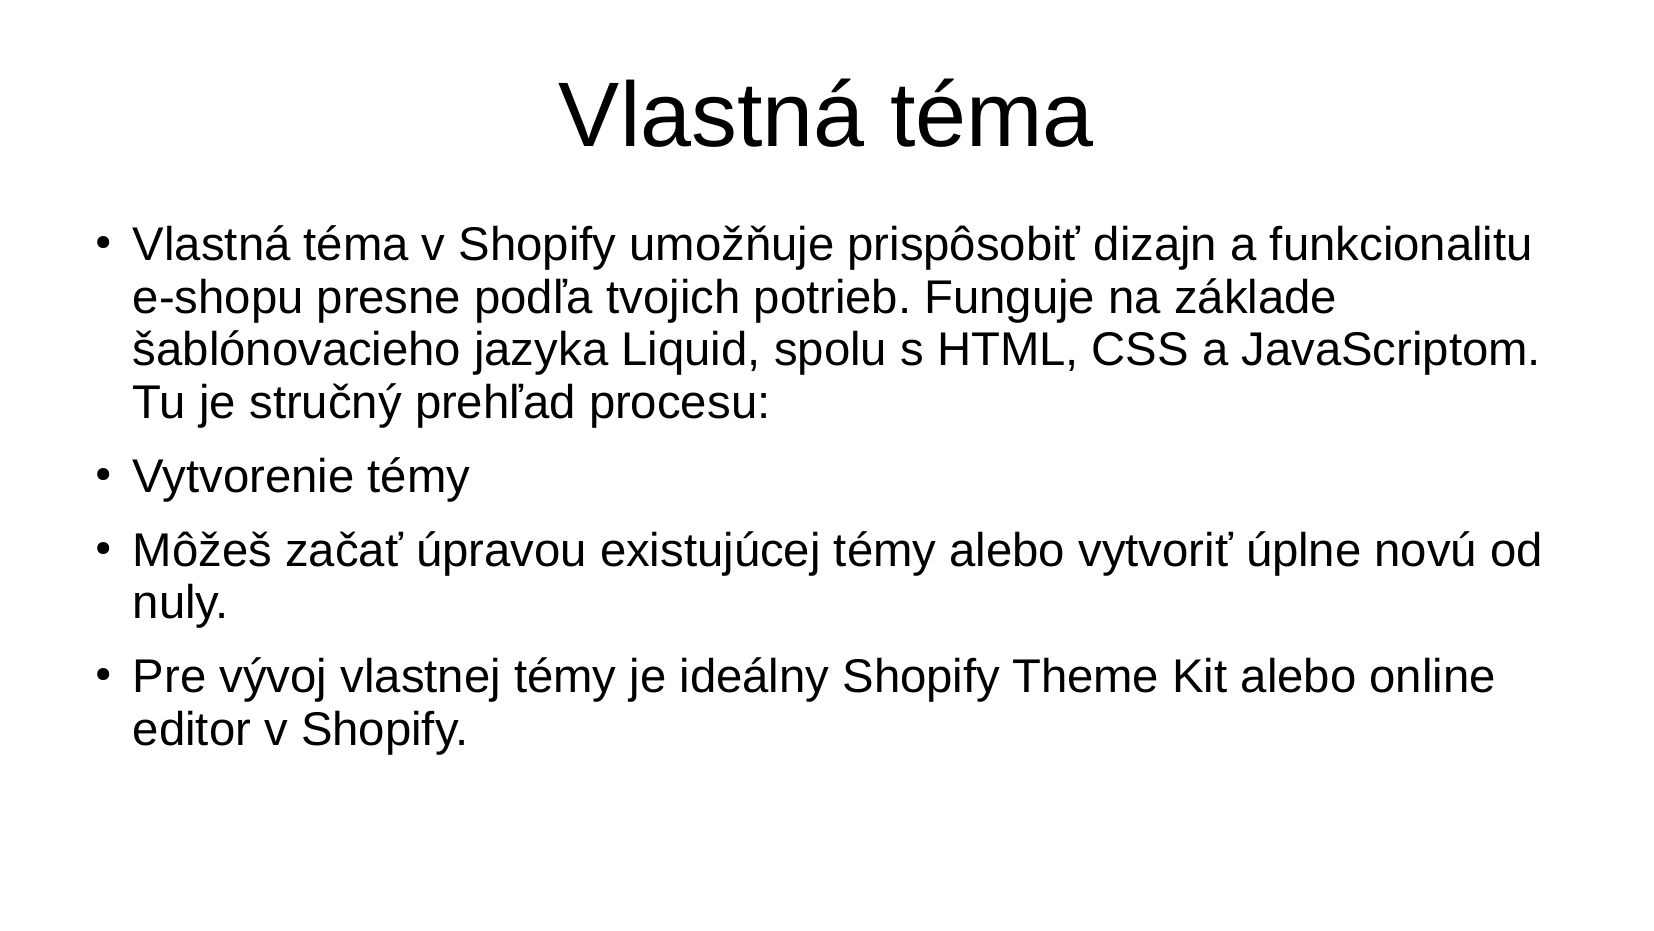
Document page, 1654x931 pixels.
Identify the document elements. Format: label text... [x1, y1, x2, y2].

title Vlastná téma [82, 37, 1571, 193]
list Vlastná téma v Shopify umožňuje prispôsobiť dizajn a funkcionalitu e-shopu presne podľa tvojich potrieb. Funguje na základe šablónovacieho jazyka Liquid, spolu s HTML, CSS a JavaScriptom. Tu je stručný prehľad procesu: Vytvorenie témy Môžeš začať úpravou existujúcej témy alebo vytvoriť úplne novú od nuly. Pre vývoj vlastnej témy je ideálny Shopify Theme Kit alebo online editor v Shopify. [82, 217, 1571, 758]
